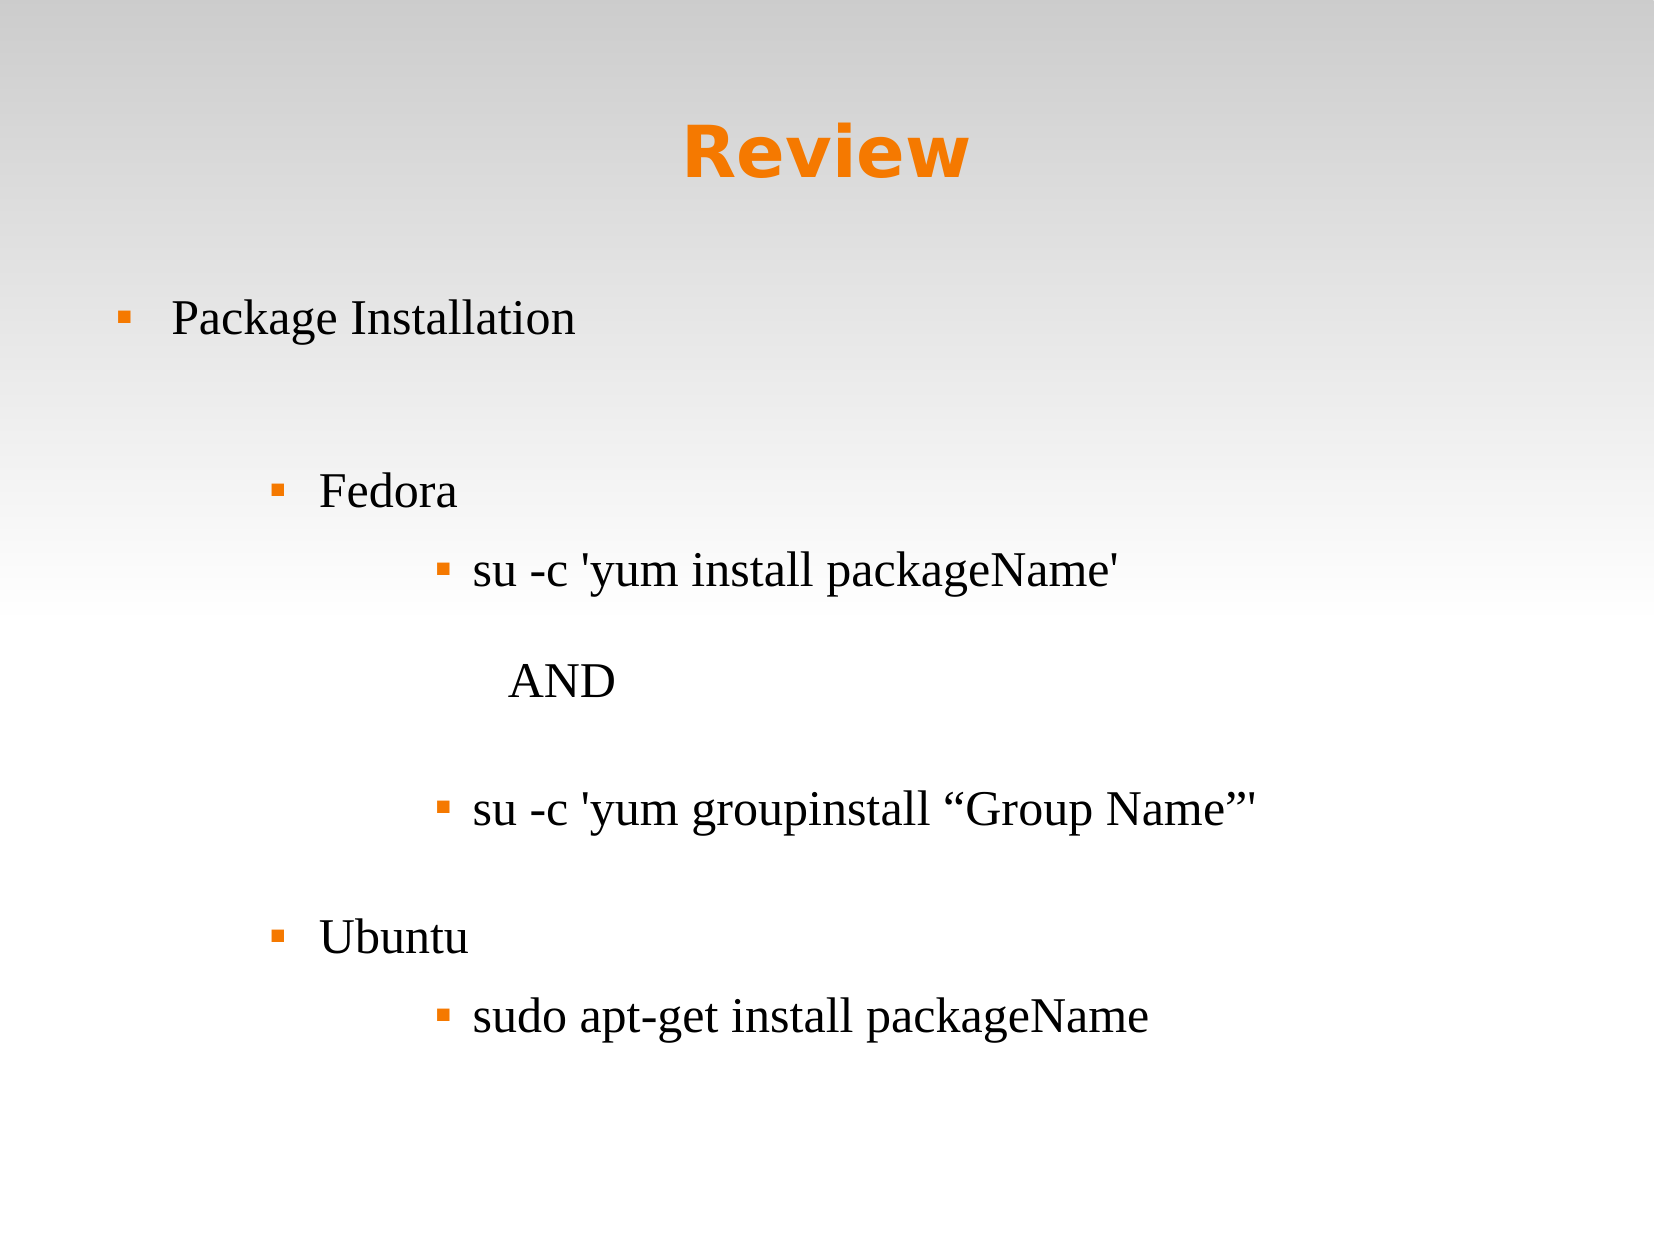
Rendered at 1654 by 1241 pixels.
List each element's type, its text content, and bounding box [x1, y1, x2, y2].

title Review [82, 49, 1571, 257]
list Package Installation Fedora su -c 'yum install packageName' AND su -c 'yum groupinstall “Group Name”' Ubuntu sudo apt-get install packageName [82, 290, 1571, 1109]
